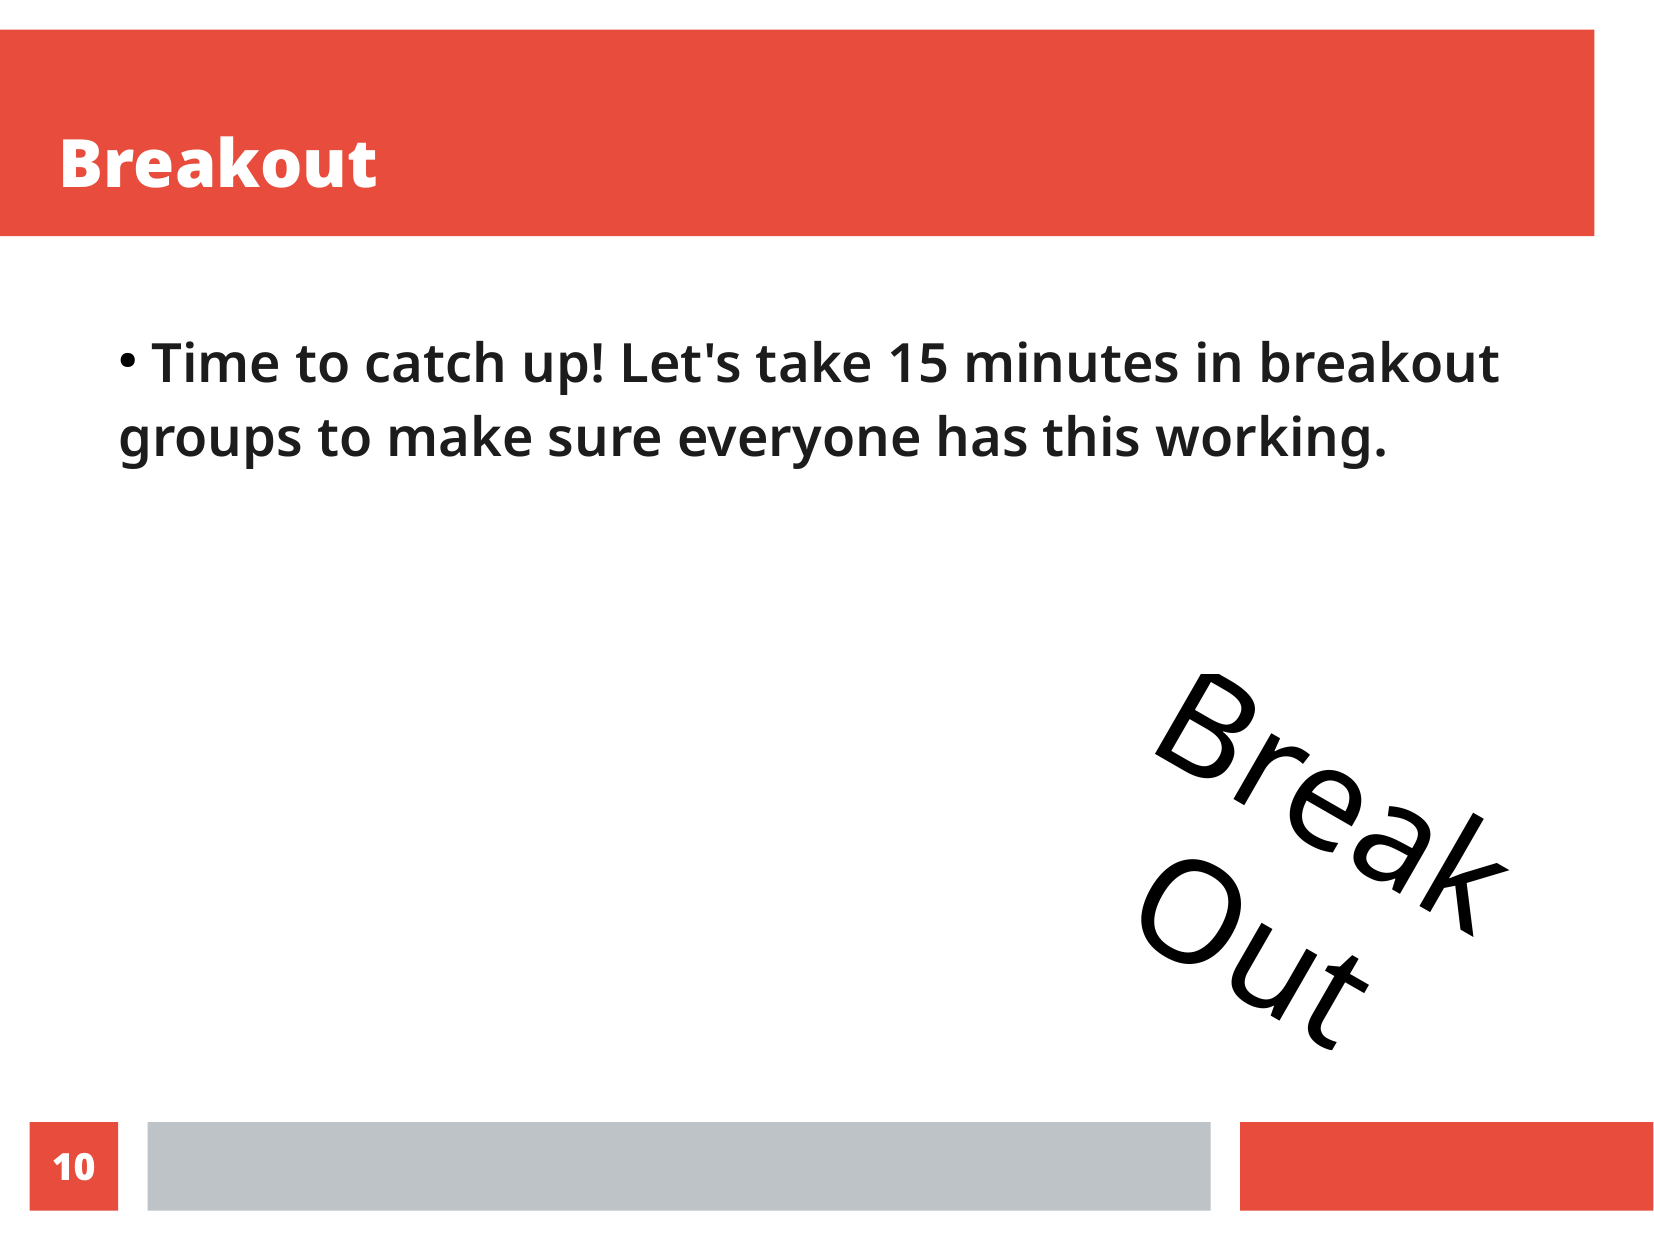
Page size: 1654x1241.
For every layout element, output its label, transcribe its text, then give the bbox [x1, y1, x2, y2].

list Time to catch up! Let's take 15 minutes in breakout groups to make sure everyone has this working. [59, 324, 1565, 1093]
picture [1120, 674, 1540, 1054]
title Breakout [59, 59, 1595, 207]
